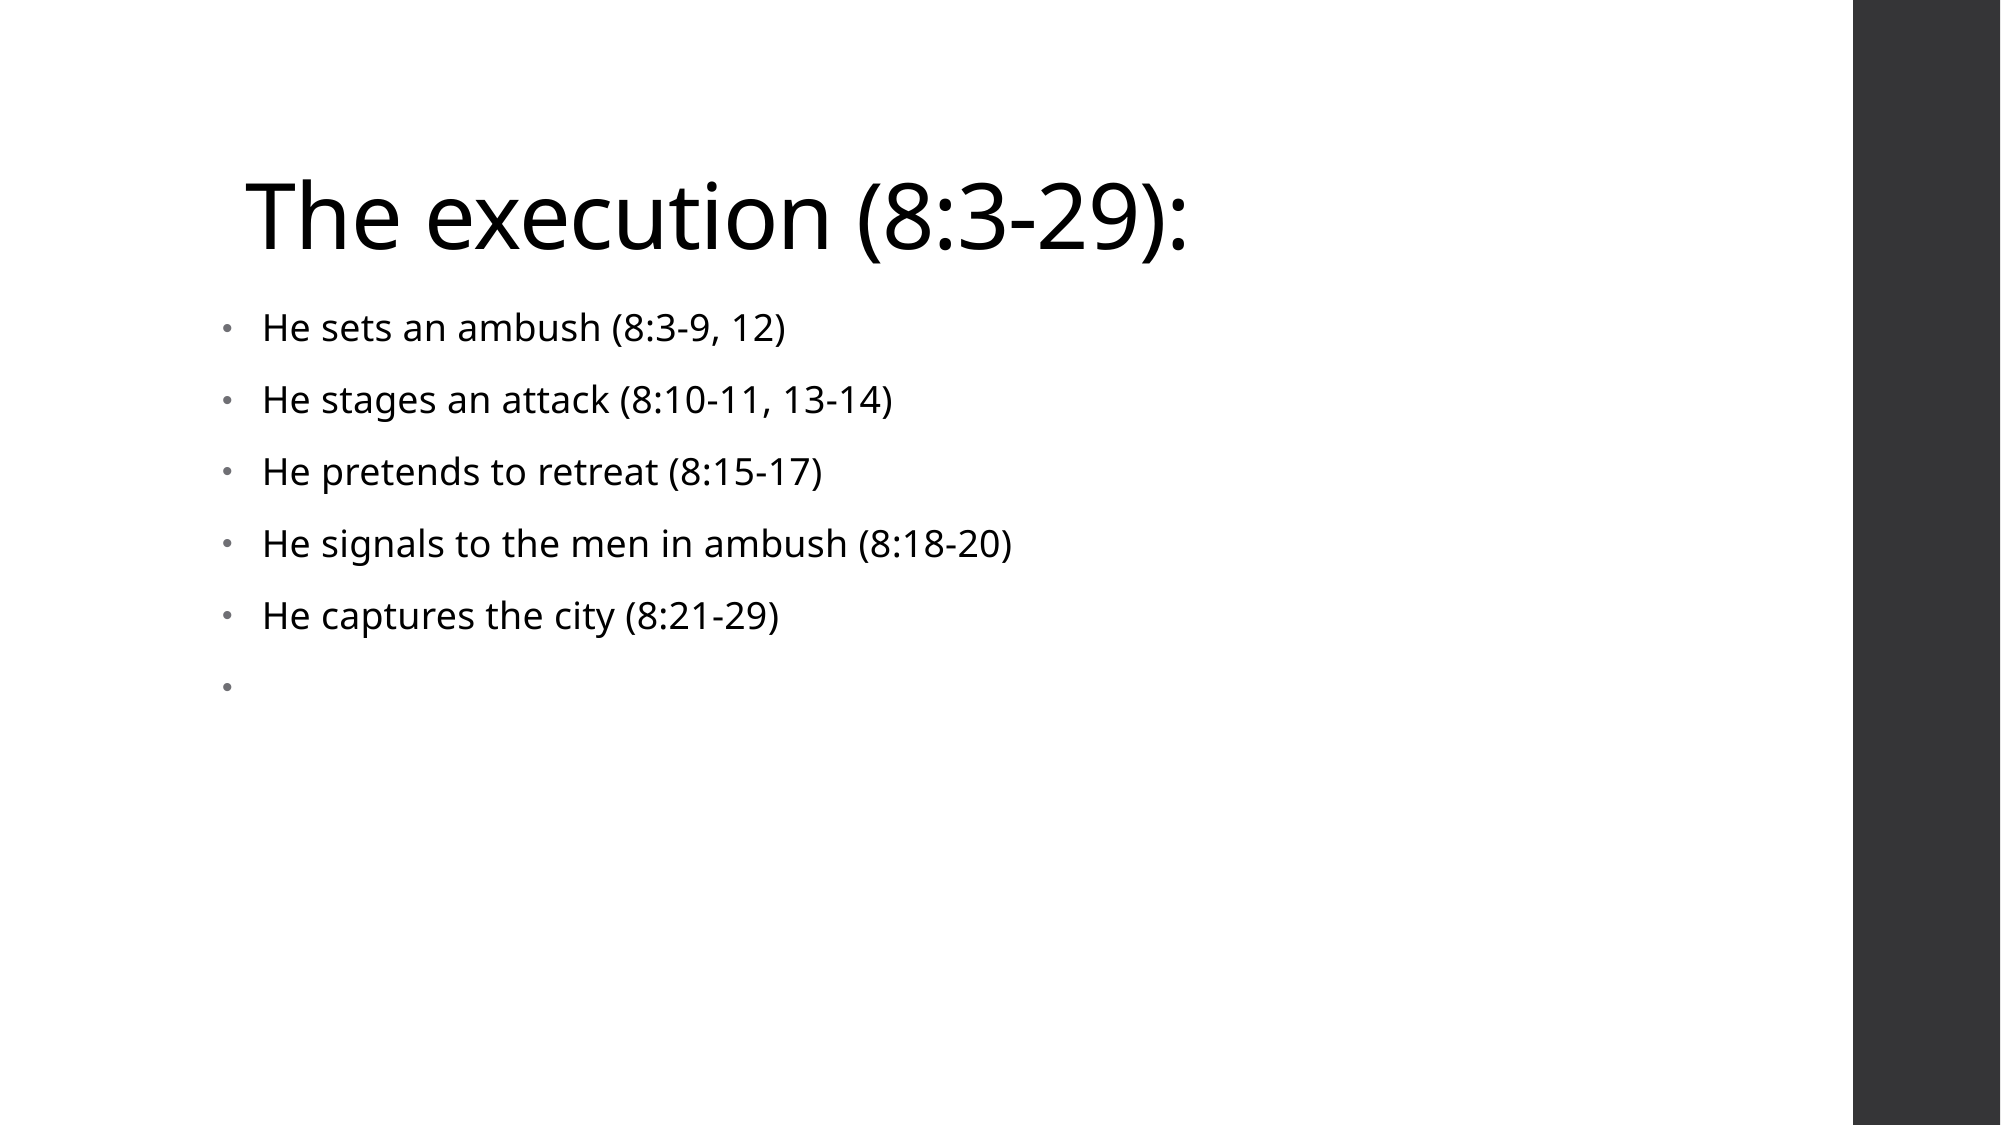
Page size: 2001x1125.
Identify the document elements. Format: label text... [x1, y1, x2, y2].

list He sets an ambush (8:3-9, 12) He stages an attack (8:10-11, 13-14) He pretends to retreat (8:15-17) He signals to the men in ambush (8:18-20) He captures the city (8:21-29) [206, 299, 1617, 1014]
title The execution (8:3-29): [206, 60, 1797, 278]
